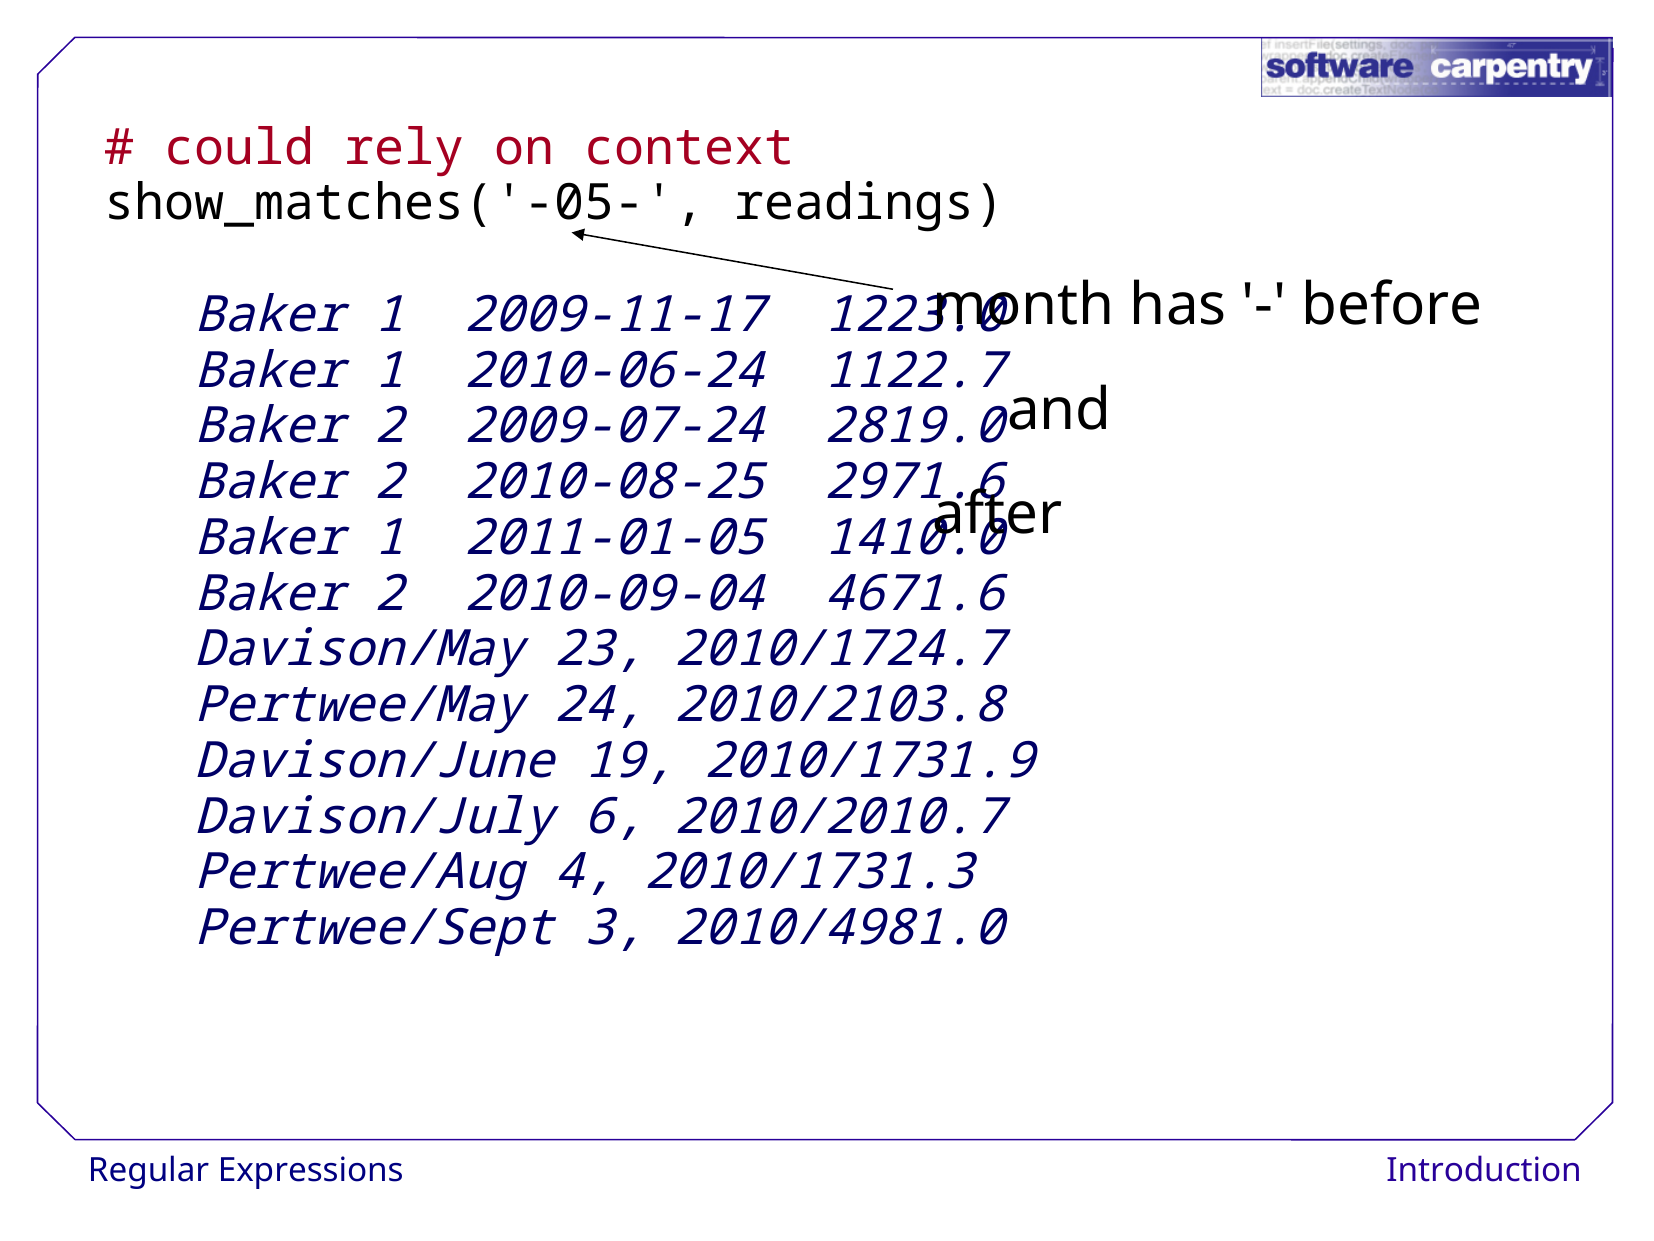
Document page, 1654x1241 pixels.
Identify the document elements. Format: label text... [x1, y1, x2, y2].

picture [1261, 39, 1613, 97]
text_box # could rely on context show_matches('-05-', readings) Baker 1 2009-11-17 1223.0 Baker 1 2010-06-24 1122.7 Baker 2 2009-07-24 2819.0 Baker 2 2010-08-25 2971.6 Baker 1 2011-01-05 1410.0 Baker 2 2010-09-04 4671.6 Davison/May 23, 2010/1724.7 Pertwee/May 24, 2010/2103.8 Davison/June 19, 2010/1731.9 Davison/July 6, 2010/2010.7 Pertwee/Aug 4, 2010/1731.3 Pertwee/Sept 3, 2010/4981.0 [89, 112, 1512, 999]
text_box month has '-' before and after [917, 223, 1602, 554]
